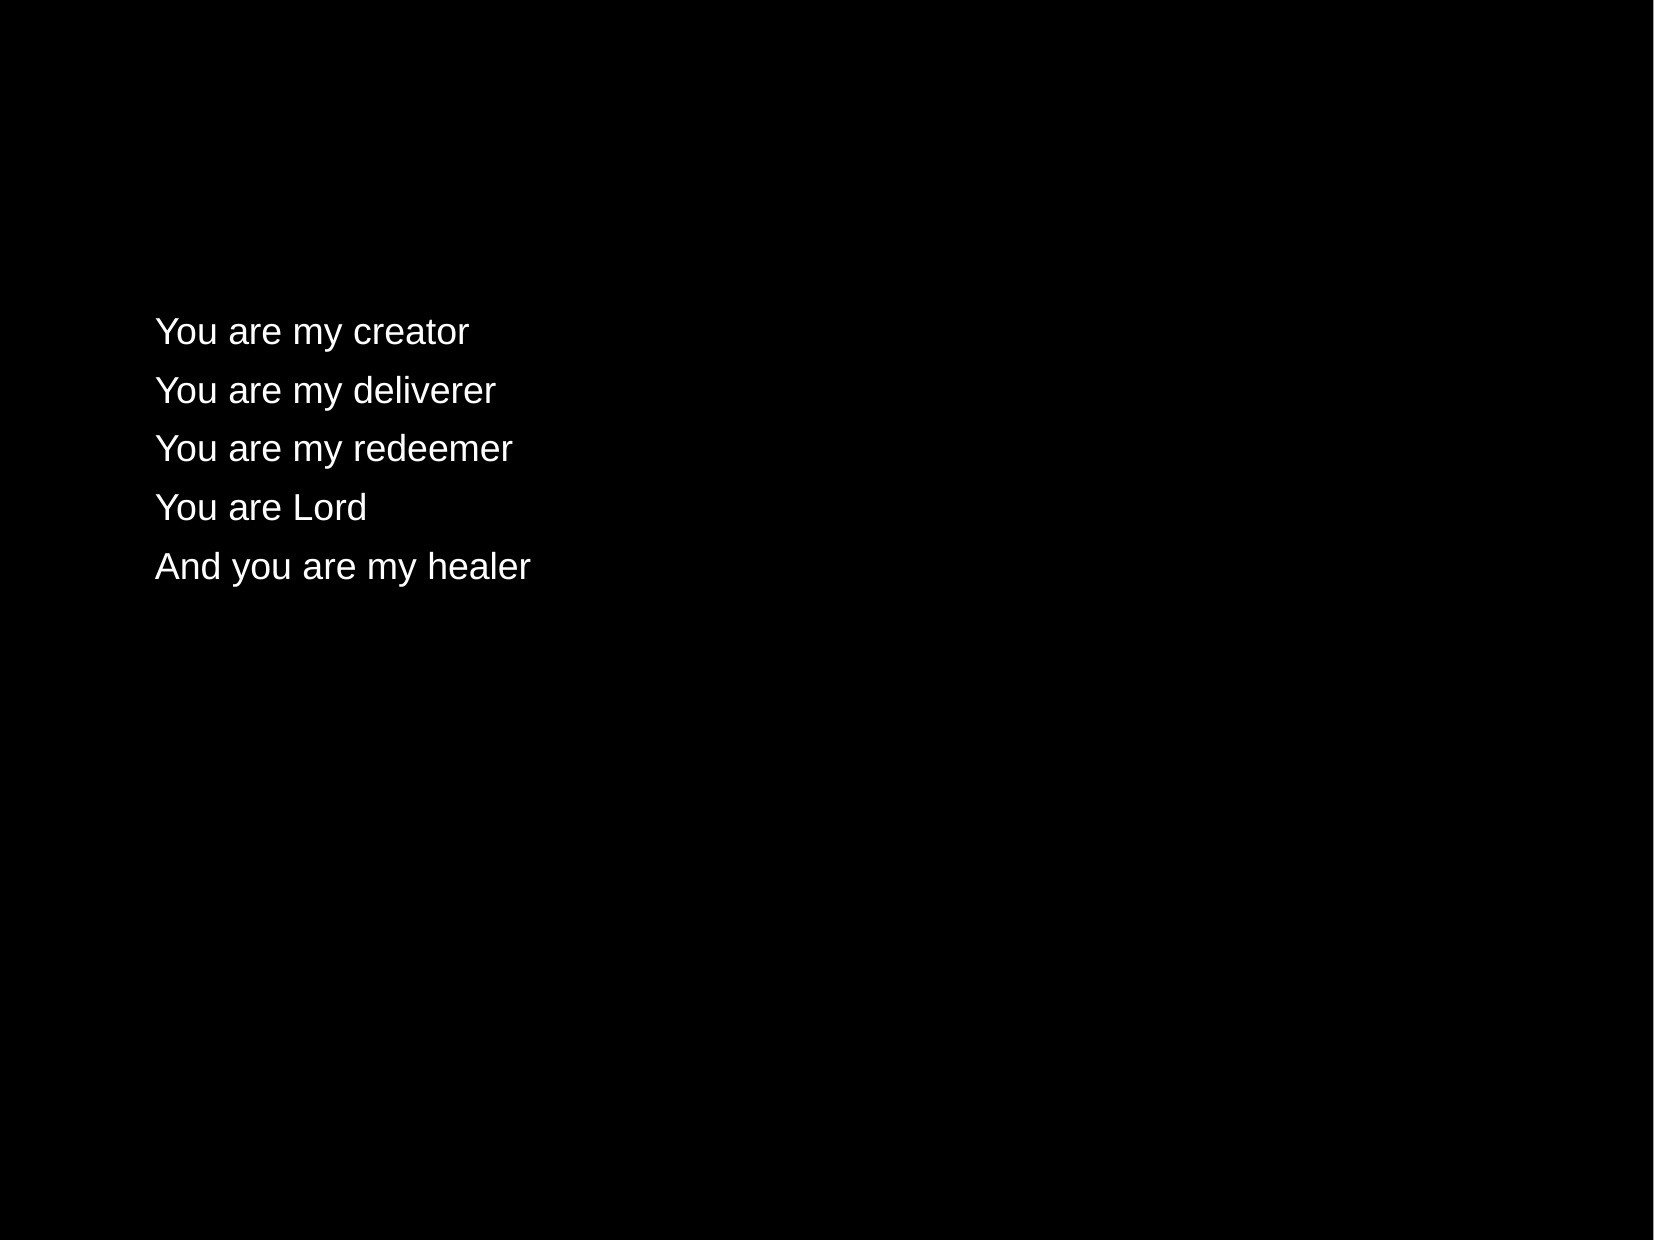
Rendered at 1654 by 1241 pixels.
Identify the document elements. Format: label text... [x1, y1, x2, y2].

list You are my creator You are my deliverer You are my redeemer You are Lord And you are my healer [68, 303, 1558, 1122]
